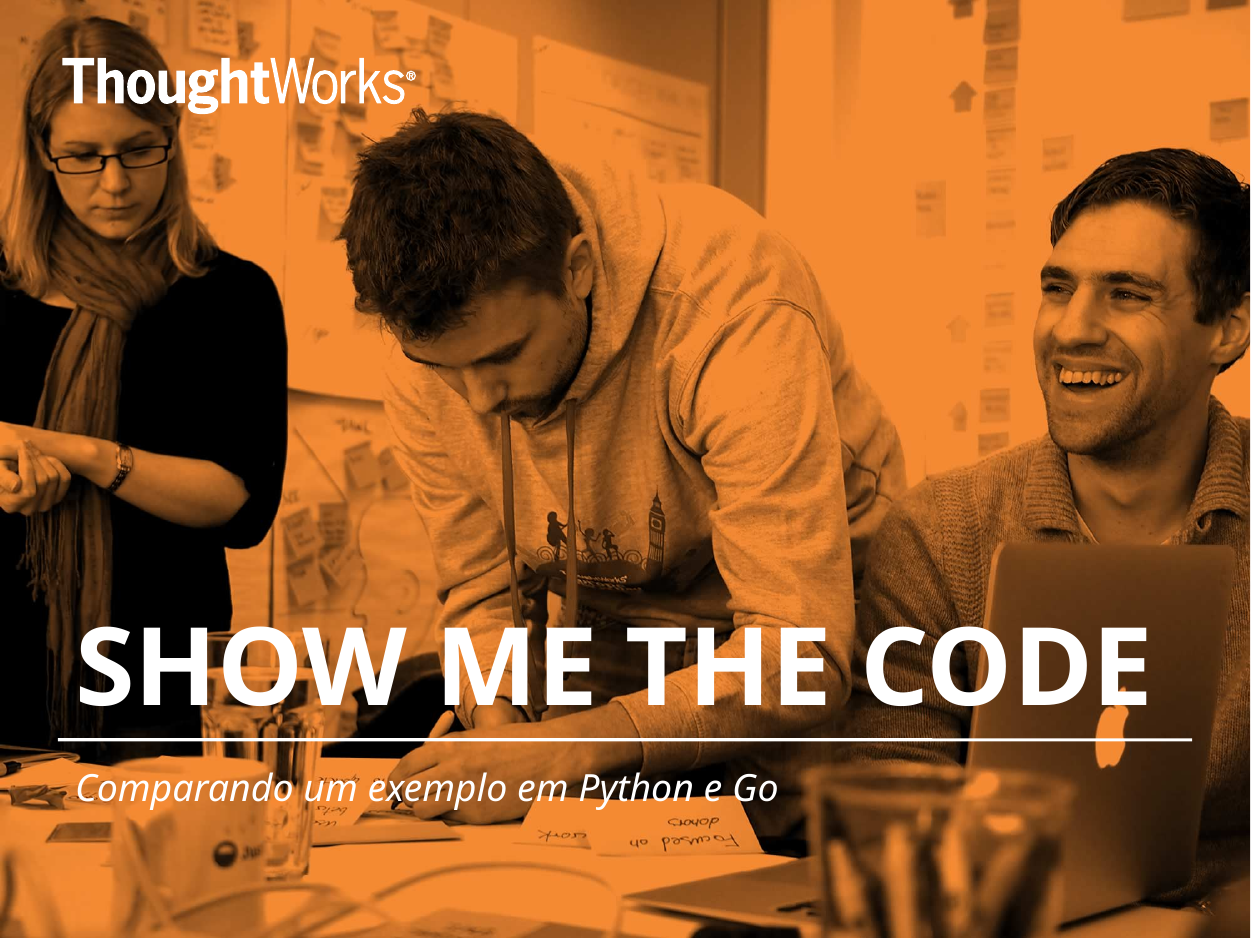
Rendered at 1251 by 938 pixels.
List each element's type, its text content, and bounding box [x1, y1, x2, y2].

title SHOW ME THE CODE [62, 437, 1188, 740]
picture [0, 0, 1251, 938]
list Comparando um exemplo em Python e Go [62, 751, 1188, 909]
